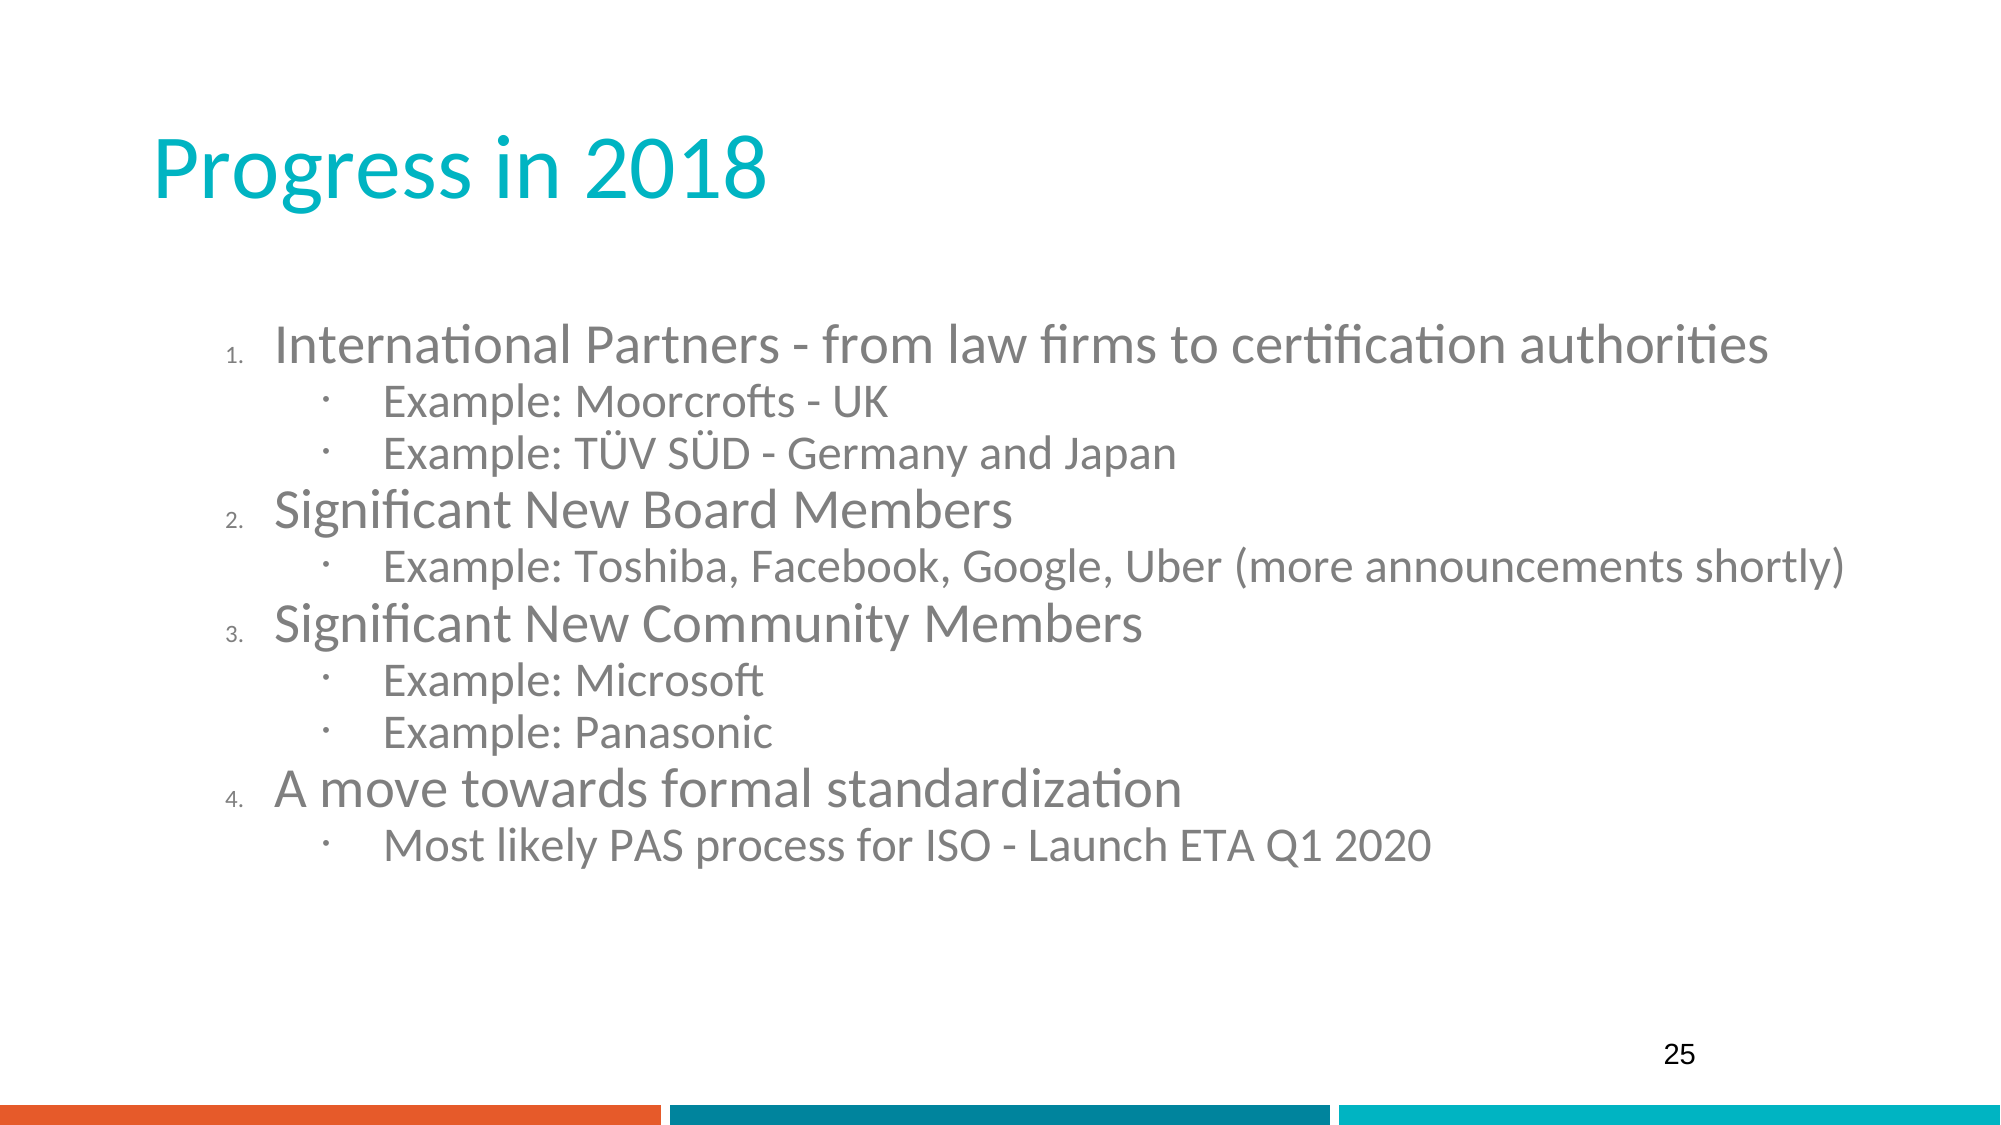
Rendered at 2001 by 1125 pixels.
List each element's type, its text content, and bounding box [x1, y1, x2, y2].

text_box 25 [1648, 1022, 1863, 1083]
title Progress in 2018 [137, 59, 1863, 278]
list International Partners - from law firms to certification authorities Example: Moorcrofts - UK Example: TÜV SÜD - Germany and Japan Significant New Board Members Example: Toshiba, Facebook, Google, Uber (more announcements shortly) Significant New Community Members Example: Microsoft Example: Panasonic A move towards formal standardization Most likely PAS process for ISO - Launch ETA Q1 2020 [137, 299, 1863, 928]
